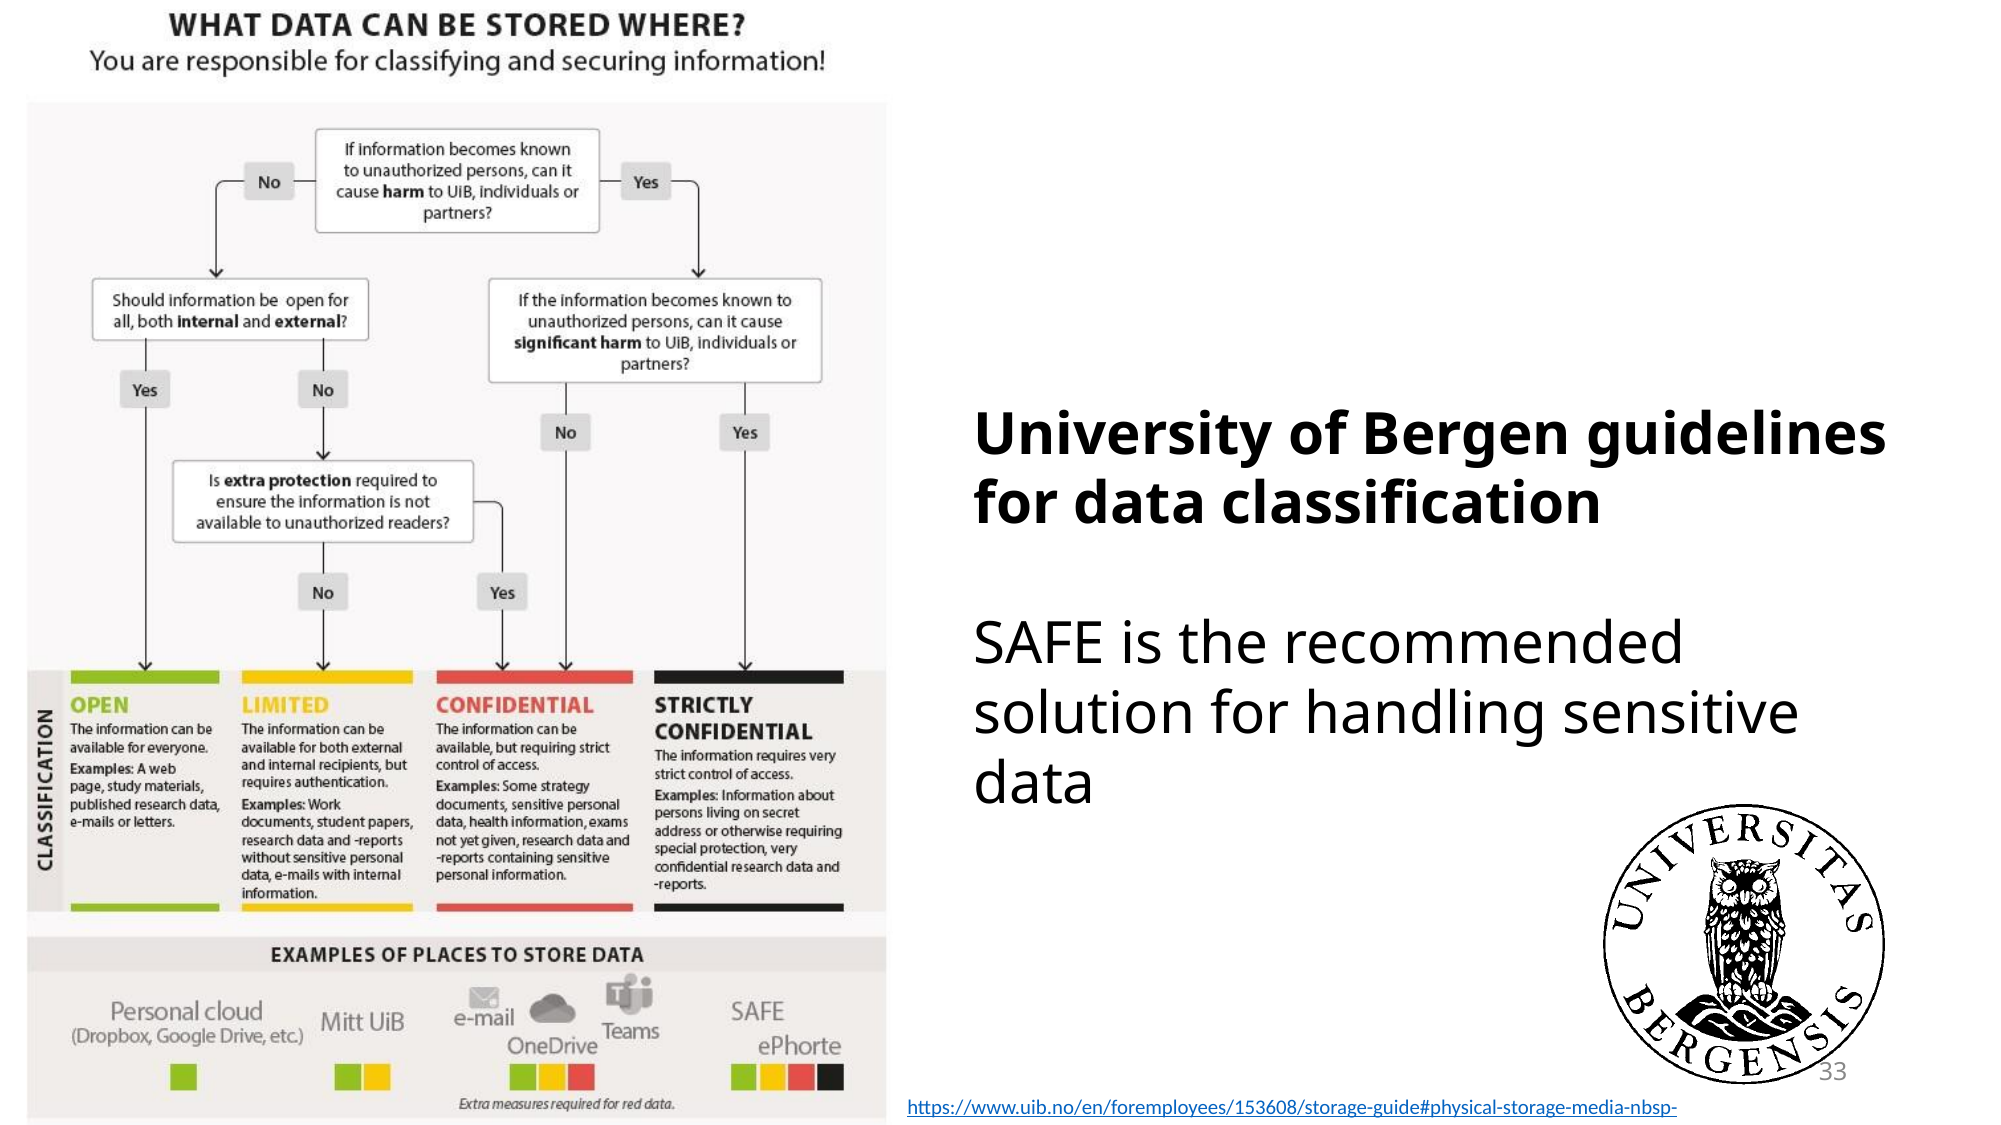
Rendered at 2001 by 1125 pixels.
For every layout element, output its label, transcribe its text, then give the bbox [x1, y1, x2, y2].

picture [26, 0, 893, 1125]
text_box https://www.uib.no/en/foremployees/153608/storage-guide#physical-storage-media-nbsp- [892, 1086, 1893, 1125]
slide_number 1 [1412, 1042, 1863, 1103]
picture [1592, 1014, 1902, 1100]
text_box University of Bergen guidelines for data classification SAFE is the recommended solution for handling sensitive data [958, 388, 1924, 1014]
